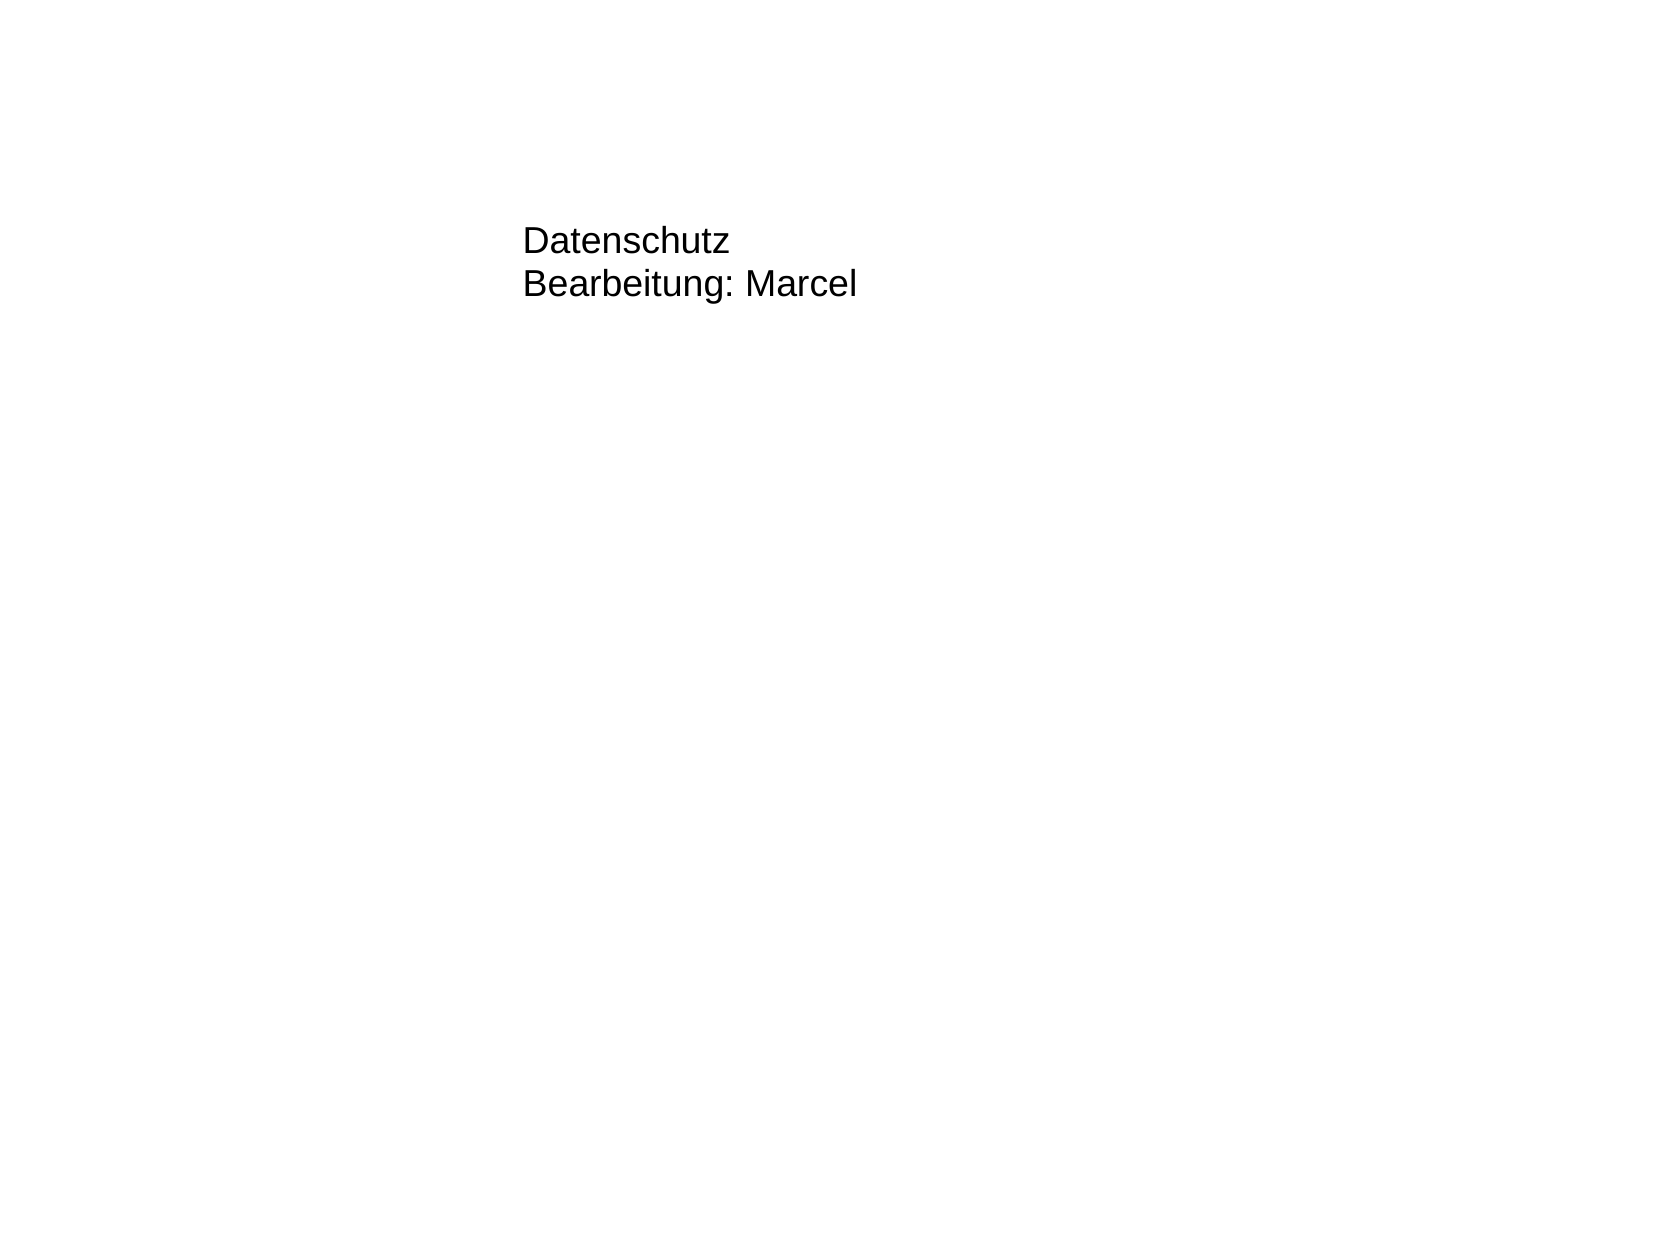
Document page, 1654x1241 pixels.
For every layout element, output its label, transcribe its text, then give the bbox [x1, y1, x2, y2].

text_box Datenschutz Bearbeitung: Marcel [507, 212, 873, 312]
